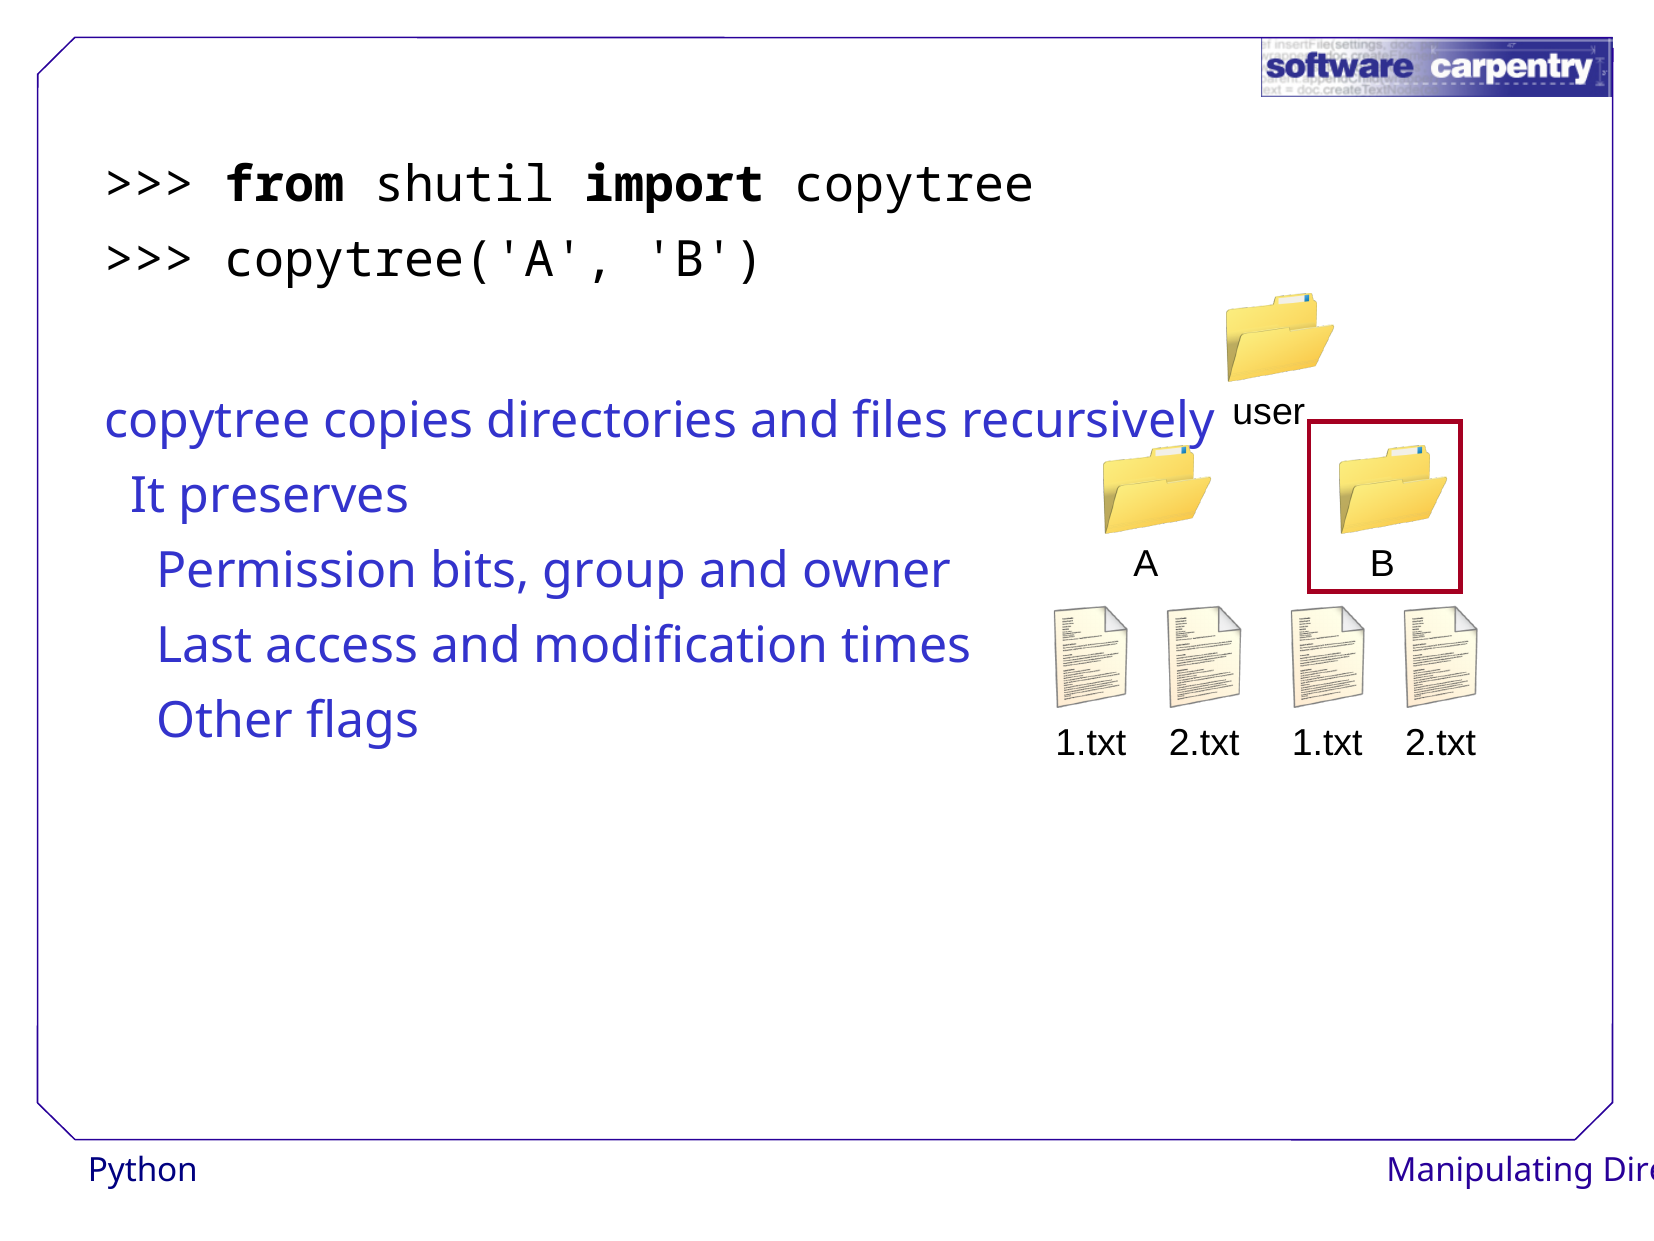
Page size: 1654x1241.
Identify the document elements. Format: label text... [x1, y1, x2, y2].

text_box A [1118, 547, 1174, 593]
picture [1335, 431, 1451, 547]
text_box B [1354, 547, 1410, 589]
text_box user [1217, 383, 1321, 441]
picture [1271, 599, 1498, 714]
text_box 1.txt [1277, 713, 1378, 772]
picture [1261, 39, 1613, 97]
text_box 2.txt [1153, 713, 1255, 772]
picture [1222, 279, 1338, 395]
text_box 2.txt [1390, 713, 1492, 772]
text_box >>> from shutil import copytree >>> copytree('A', 'B') [89, 128, 1512, 1037]
picture [1034, 599, 1262, 714]
text_box 1.txt [1040, 713, 1142, 772]
text_box copytree copies directories and files recursively It preserves Permission bits, group and owner Last access and modification times Other flags [89, 364, 809, 460]
picture [1099, 431, 1215, 547]
text_box user [1311, 424, 1321, 441]
